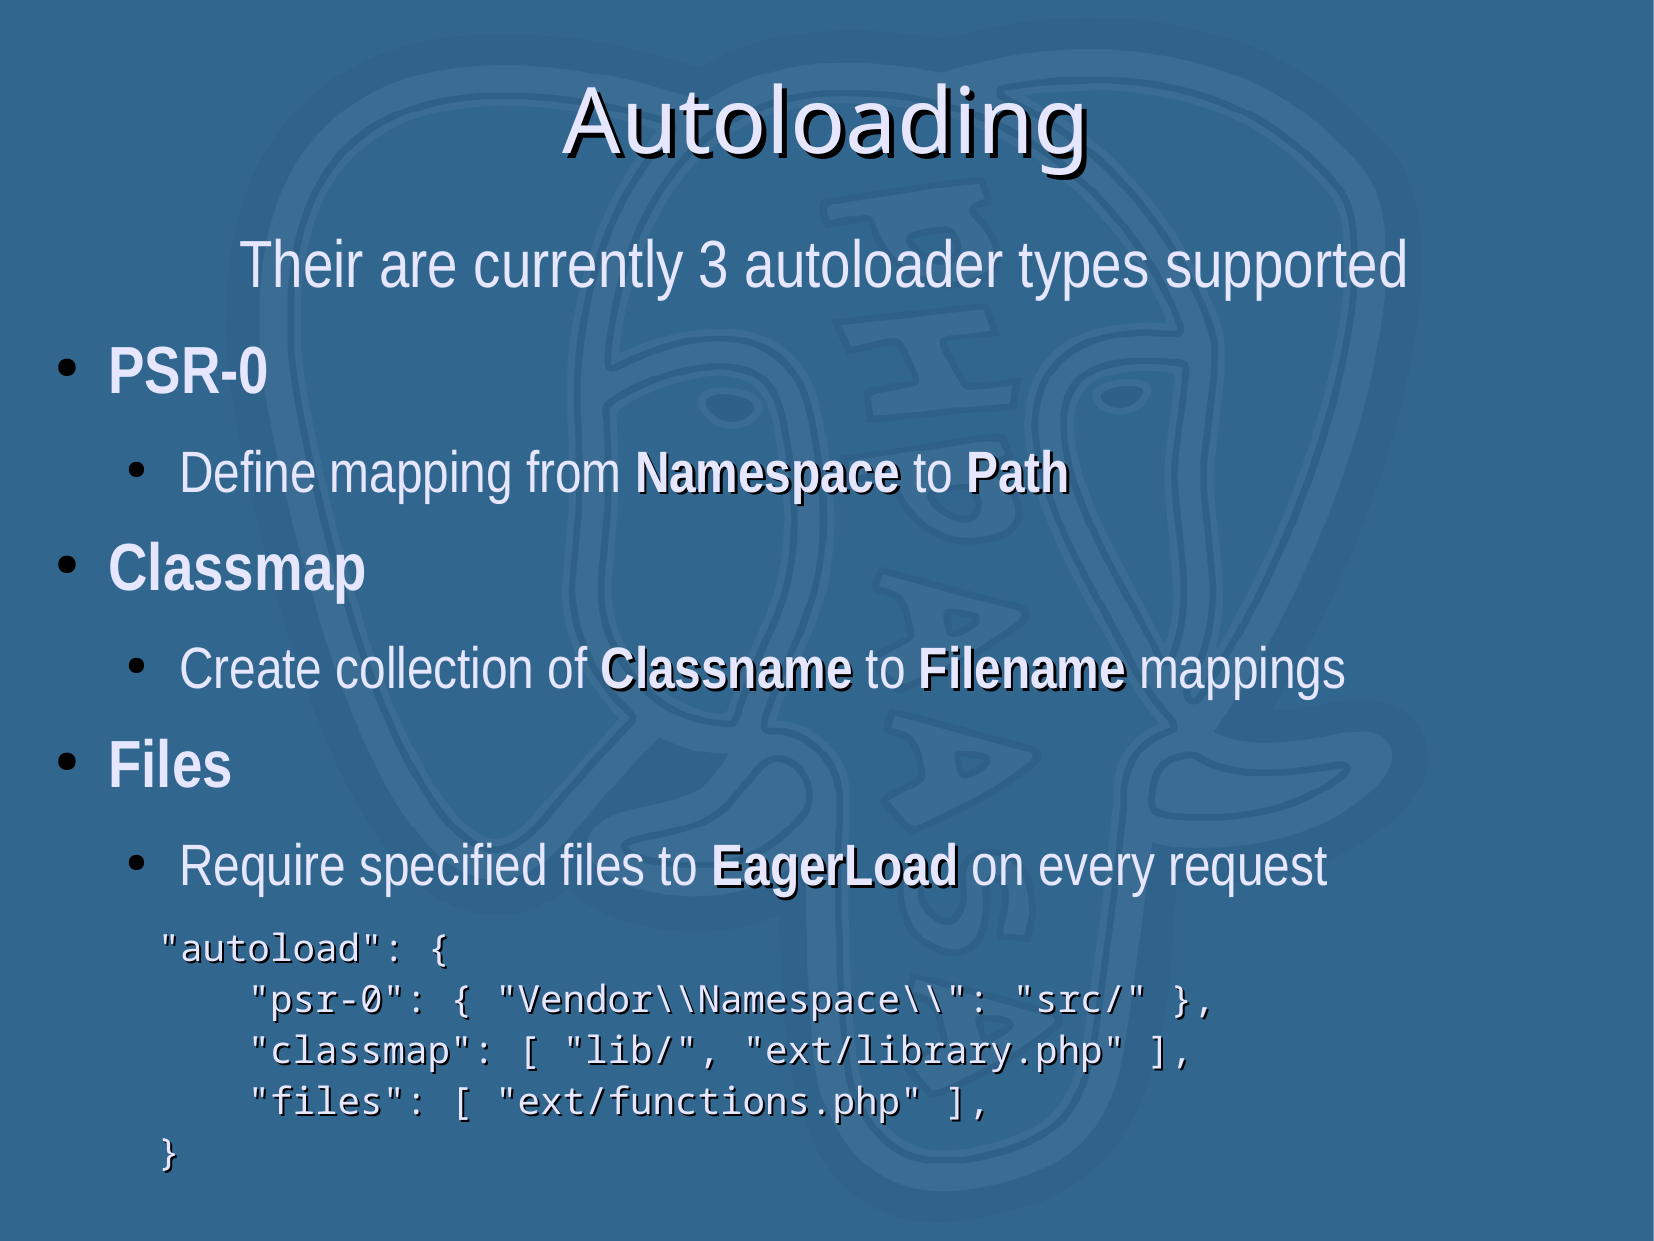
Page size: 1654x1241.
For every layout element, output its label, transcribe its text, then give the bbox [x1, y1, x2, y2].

picture [0, 0, 1654, 1241]
title Autoloading [82, 49, 1571, 188]
list Their are currently 3 autoloader types supported PSR-0 Define mapping from Namespace to Path Classmap Create collection of Classname to Filename mappings Files Require specified files to EagerLoad on every request "autoload": { "psr-0": { "Vendor\\Namespace\\": "src/" }, "classmap": [ "lib/", "ext/library.php" ], "files": [ "ext/functions.php" ], } [37, 225, 1613, 1201]
